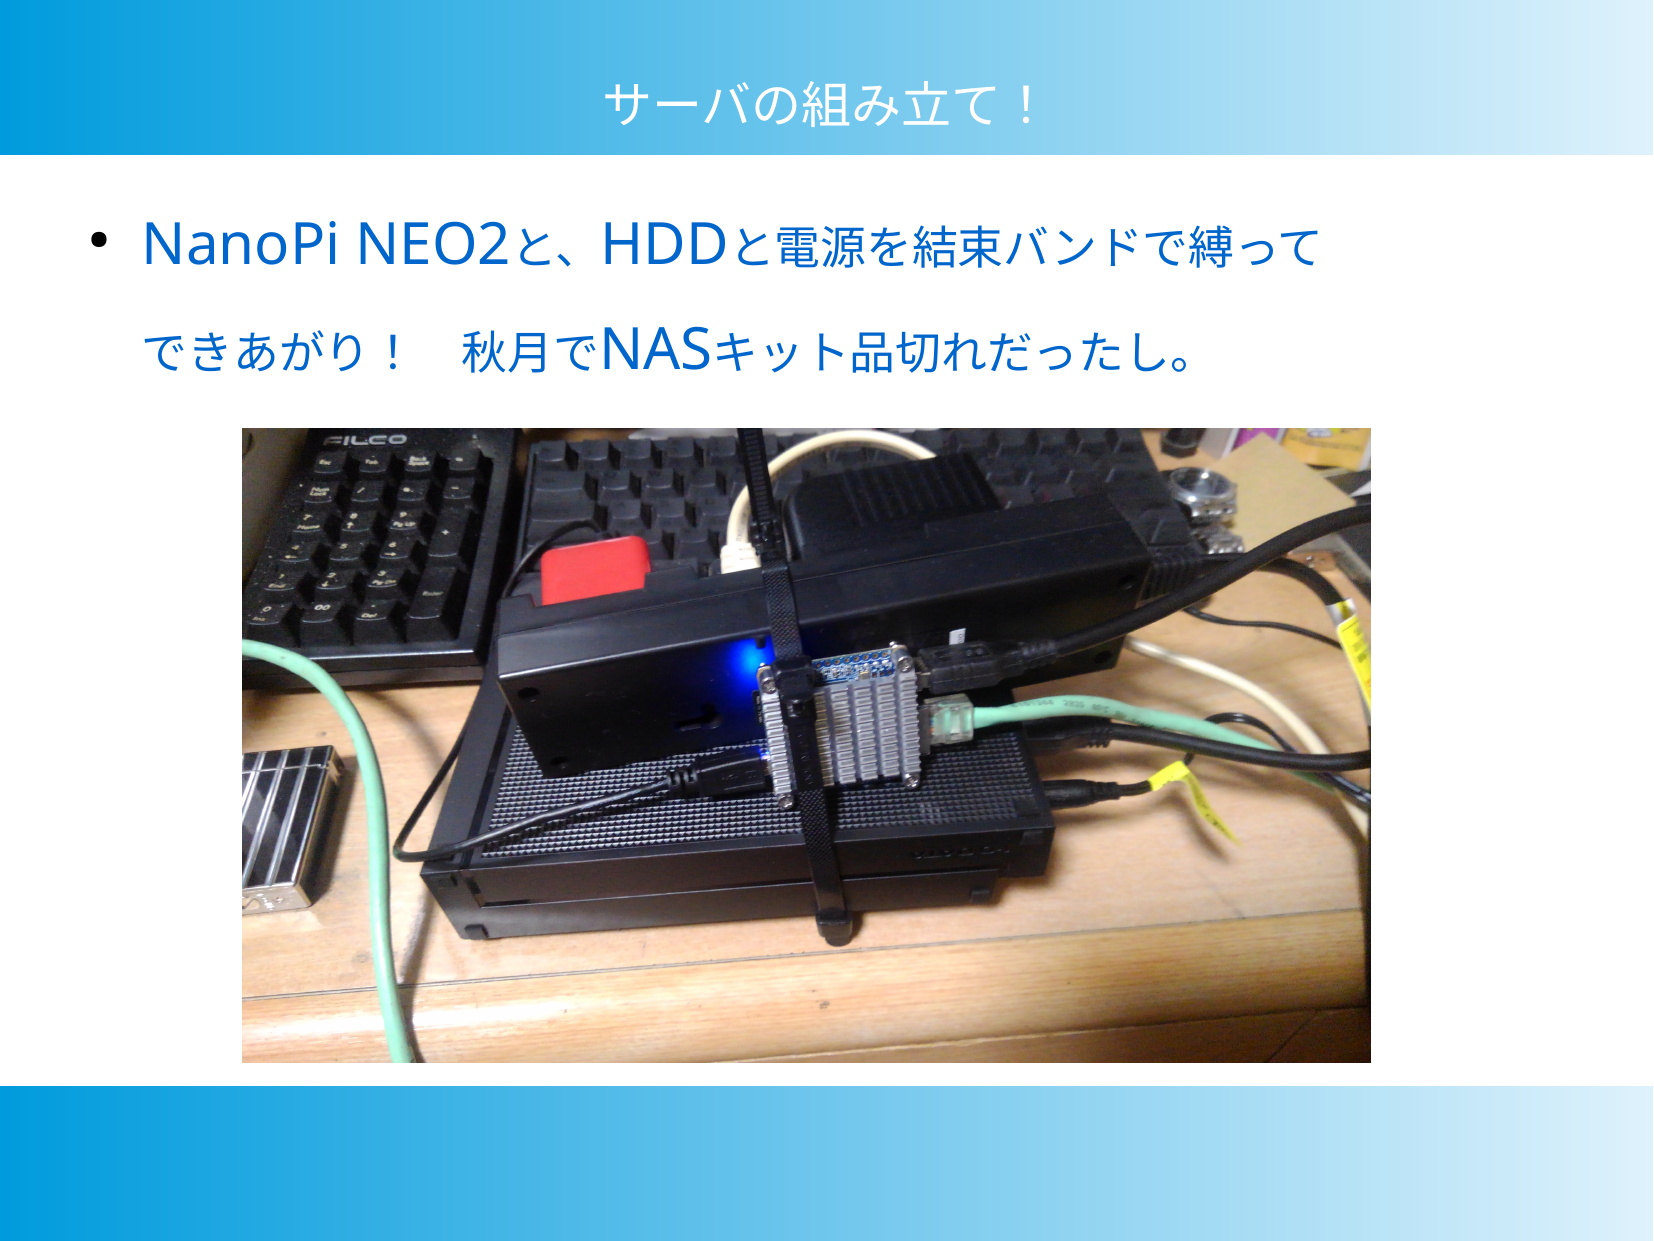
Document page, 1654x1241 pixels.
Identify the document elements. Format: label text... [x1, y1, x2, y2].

title サーバの組み立て！ [82, 49, 1571, 155]
list NanoPi NEO2と、HDDと電源を結束バンドで縛って できあがり！ 秋月でNASキット品切れだったし。 [70, 202, 1560, 922]
picture [242, 428, 1371, 1063]
